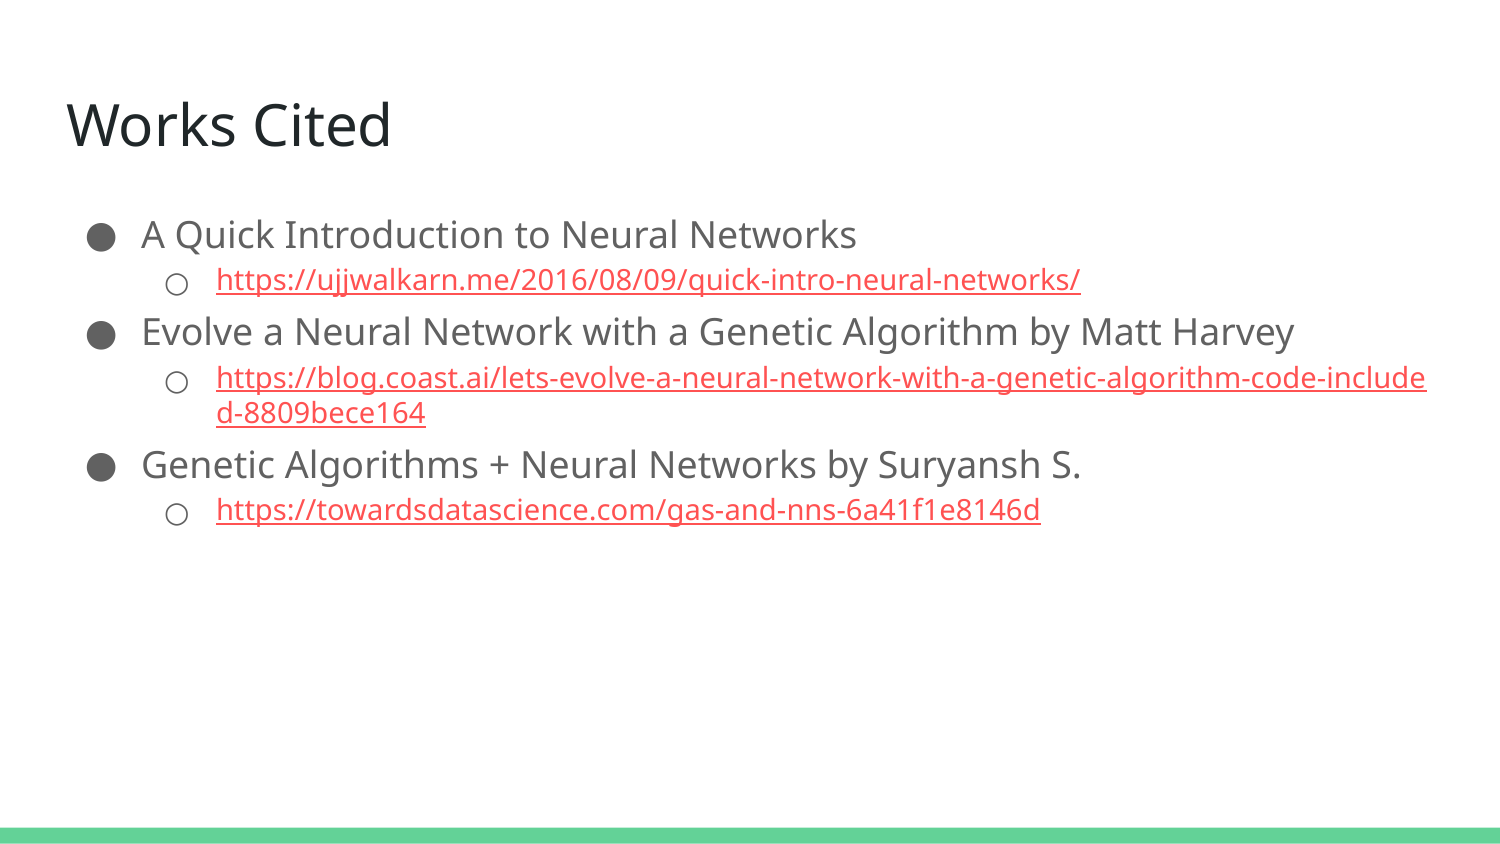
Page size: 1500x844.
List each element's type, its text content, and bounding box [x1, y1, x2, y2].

list A Quick Introduction to Neural Networks https://ujjwalkarn.me/2016/08/09/quick-intro-neural-networks/ Evolve a Neural Network with a Genetic Algorithm by Matt Harvey https://blog.coast.ai/lets-evolve-a-neural-network-with-a-genetic-algorithm-code-included-8809bece164 Genetic Algorithms + Neural Networks by Suryansh S. https://towardsdatascience.com/gas-and-nns-6a41f1e8146d [51, 189, 1449, 750]
title Works Cited [51, 72, 1449, 167]
